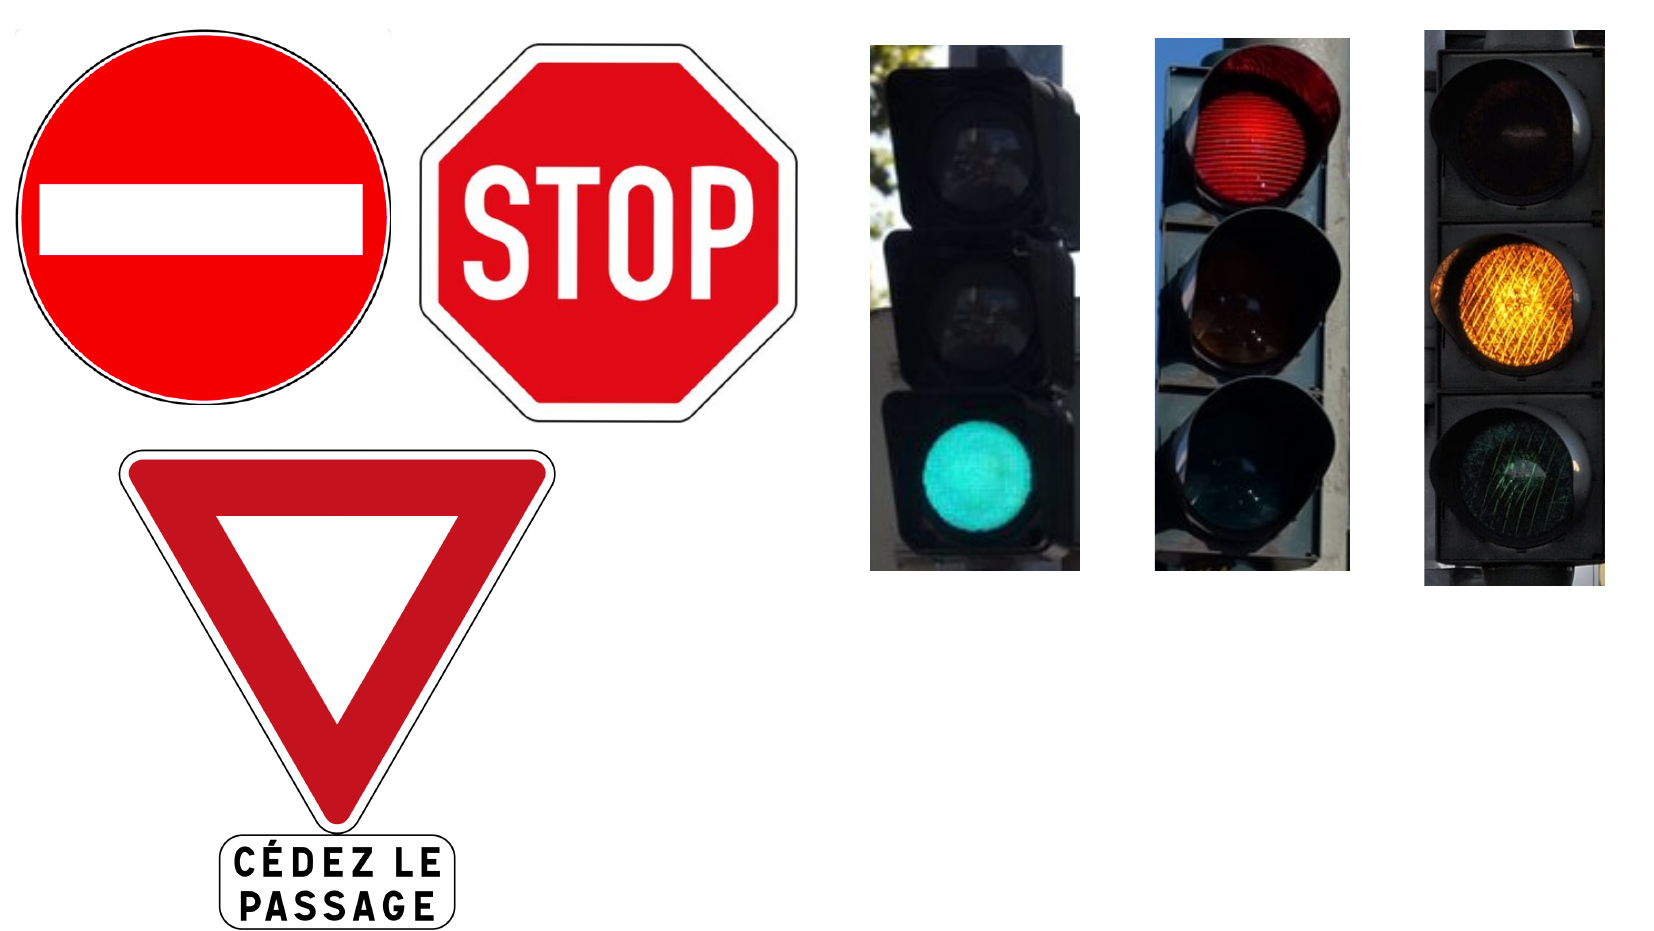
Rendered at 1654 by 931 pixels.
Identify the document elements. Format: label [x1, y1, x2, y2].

picture [15, 0, 841, 931]
picture [1424, 30, 1606, 586]
picture [1154, 38, 1351, 571]
picture [870, 45, 1081, 571]
